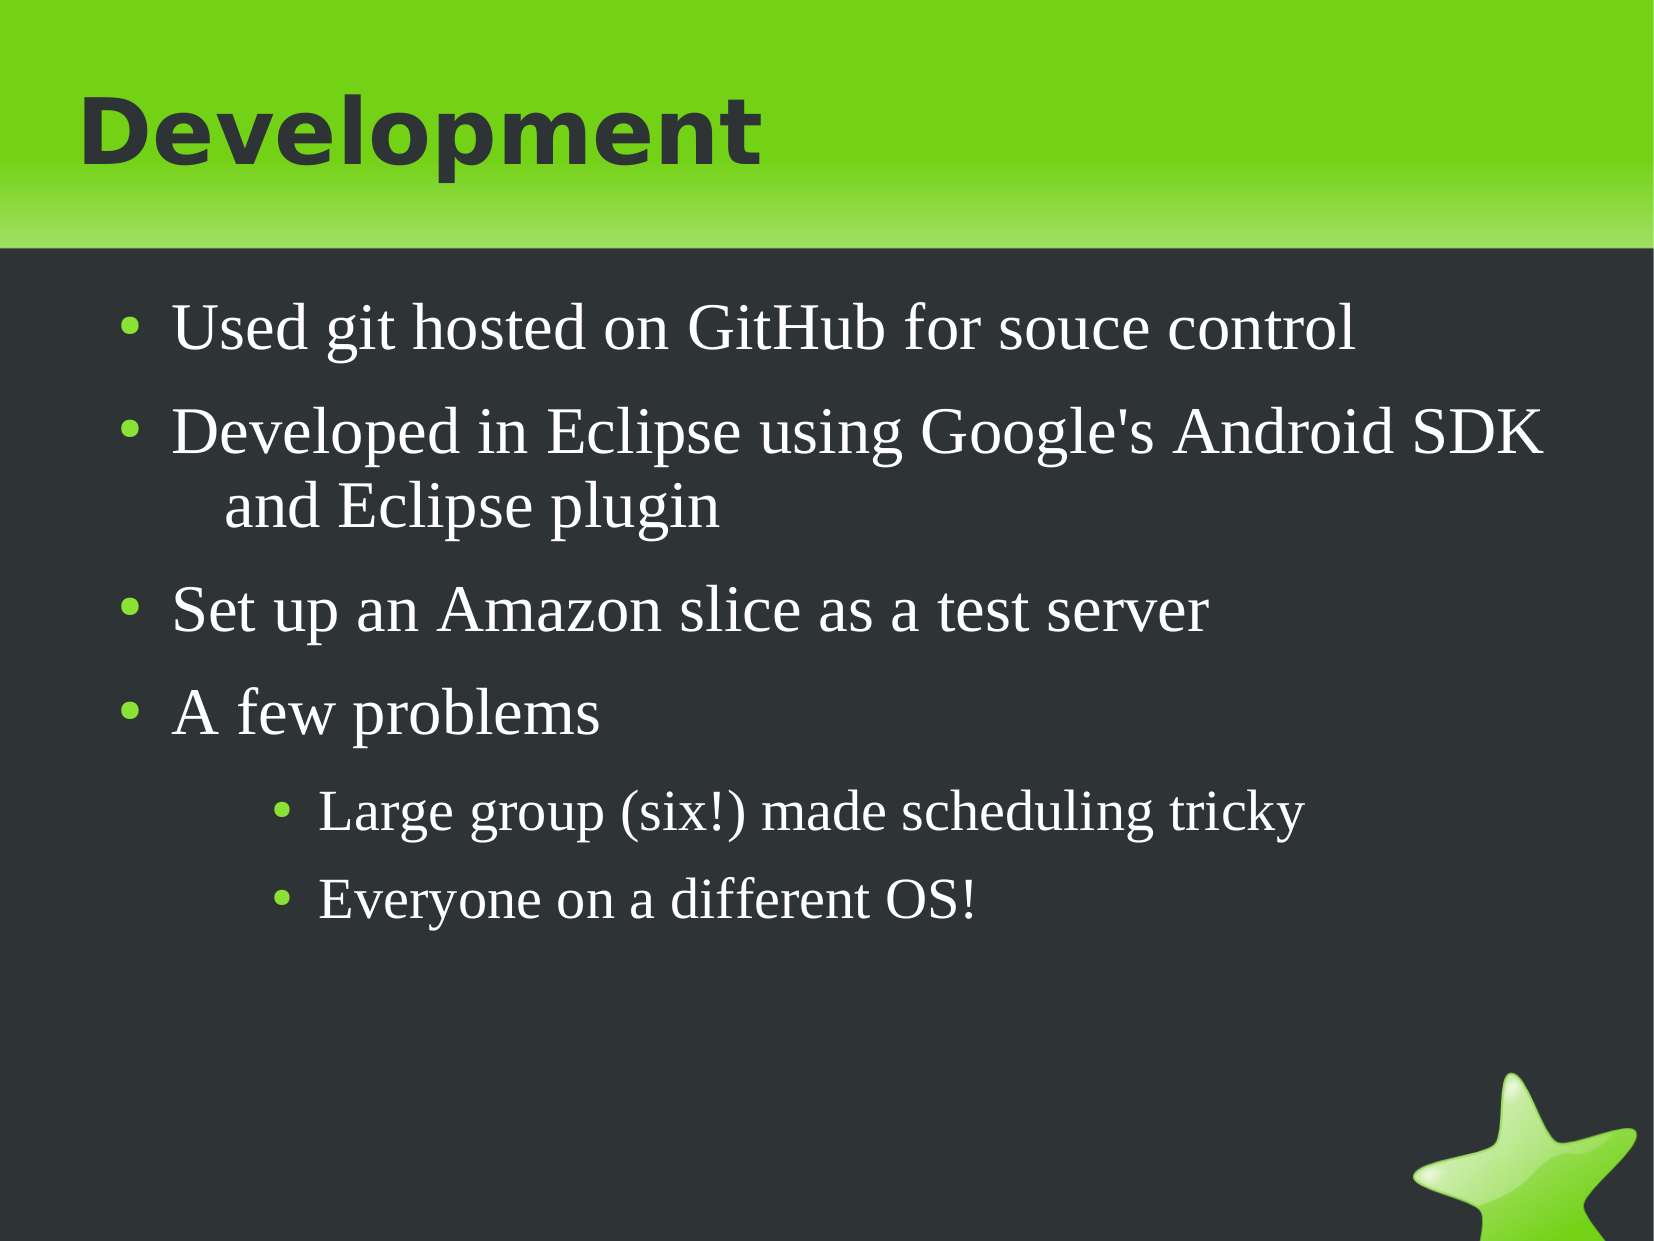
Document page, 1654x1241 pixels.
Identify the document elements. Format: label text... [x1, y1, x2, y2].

picture [0, 0, 1654, 1241]
list Used git hosted on GitHub for souce control Developed in Eclipse using Google's Android SDK and Eclipse plugin Set up an Amazon slice as a test server A few problems Large group (six!) made scheduling tricky Everyone on a different OS! [82, 290, 1571, 1094]
title Development [76, 36, 1565, 229]
